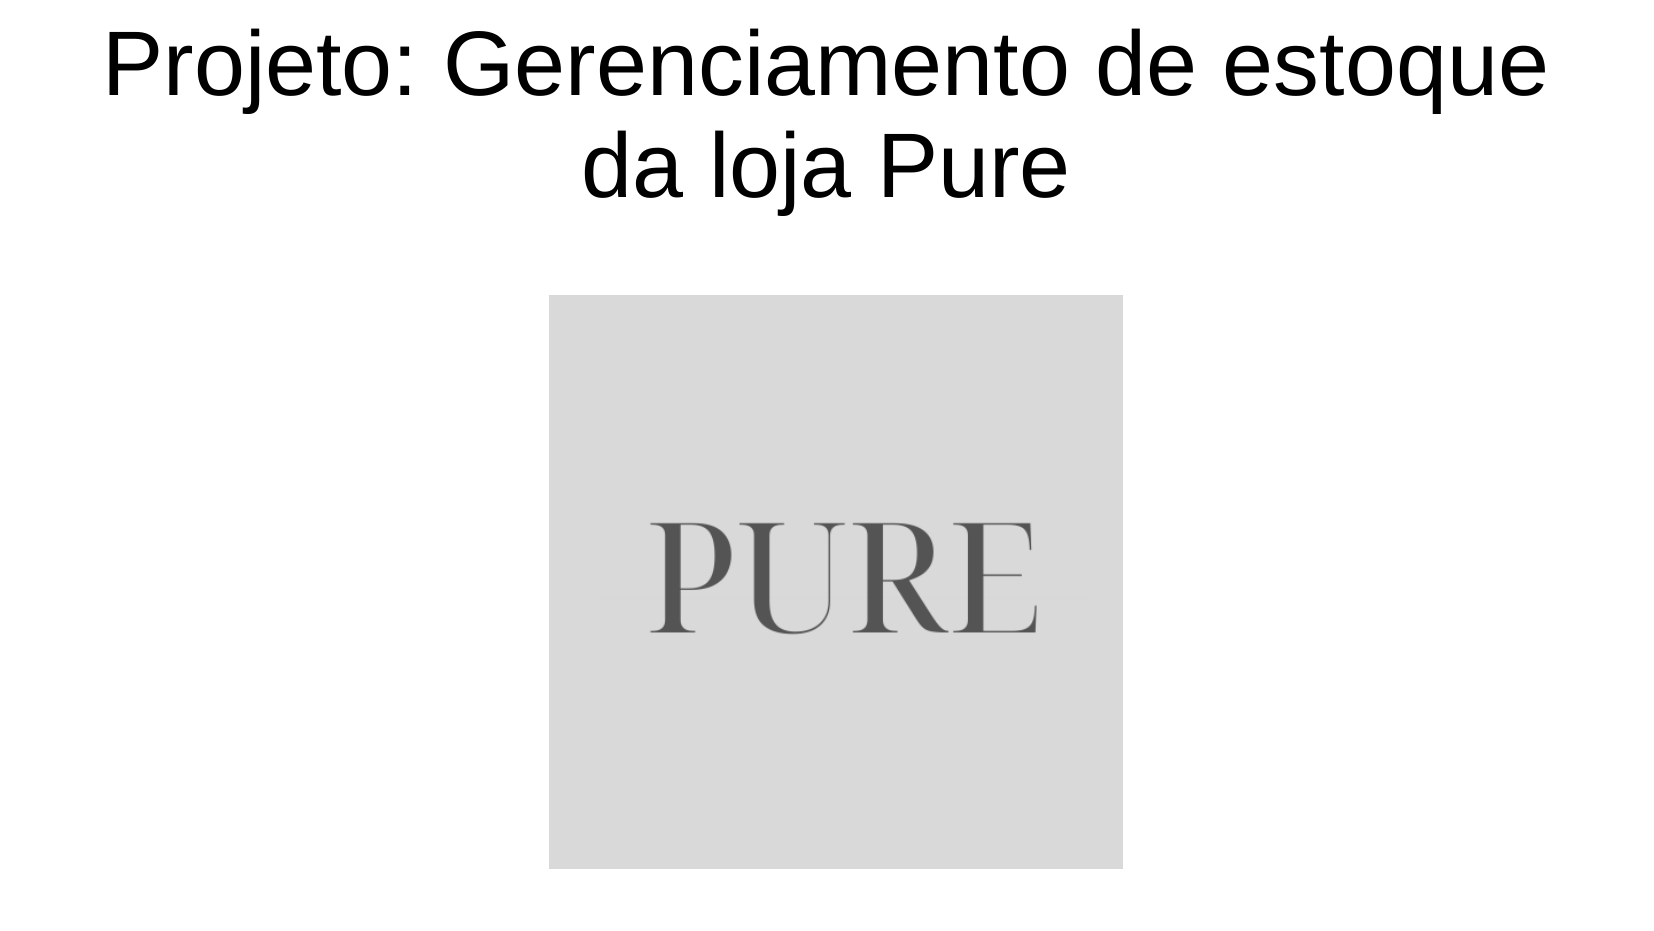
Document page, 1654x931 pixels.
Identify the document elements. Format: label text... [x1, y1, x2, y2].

picture [549, 295, 1123, 869]
title Projeto: Gerenciamento de estoque da loja Pure [82, 12, 1571, 218]
